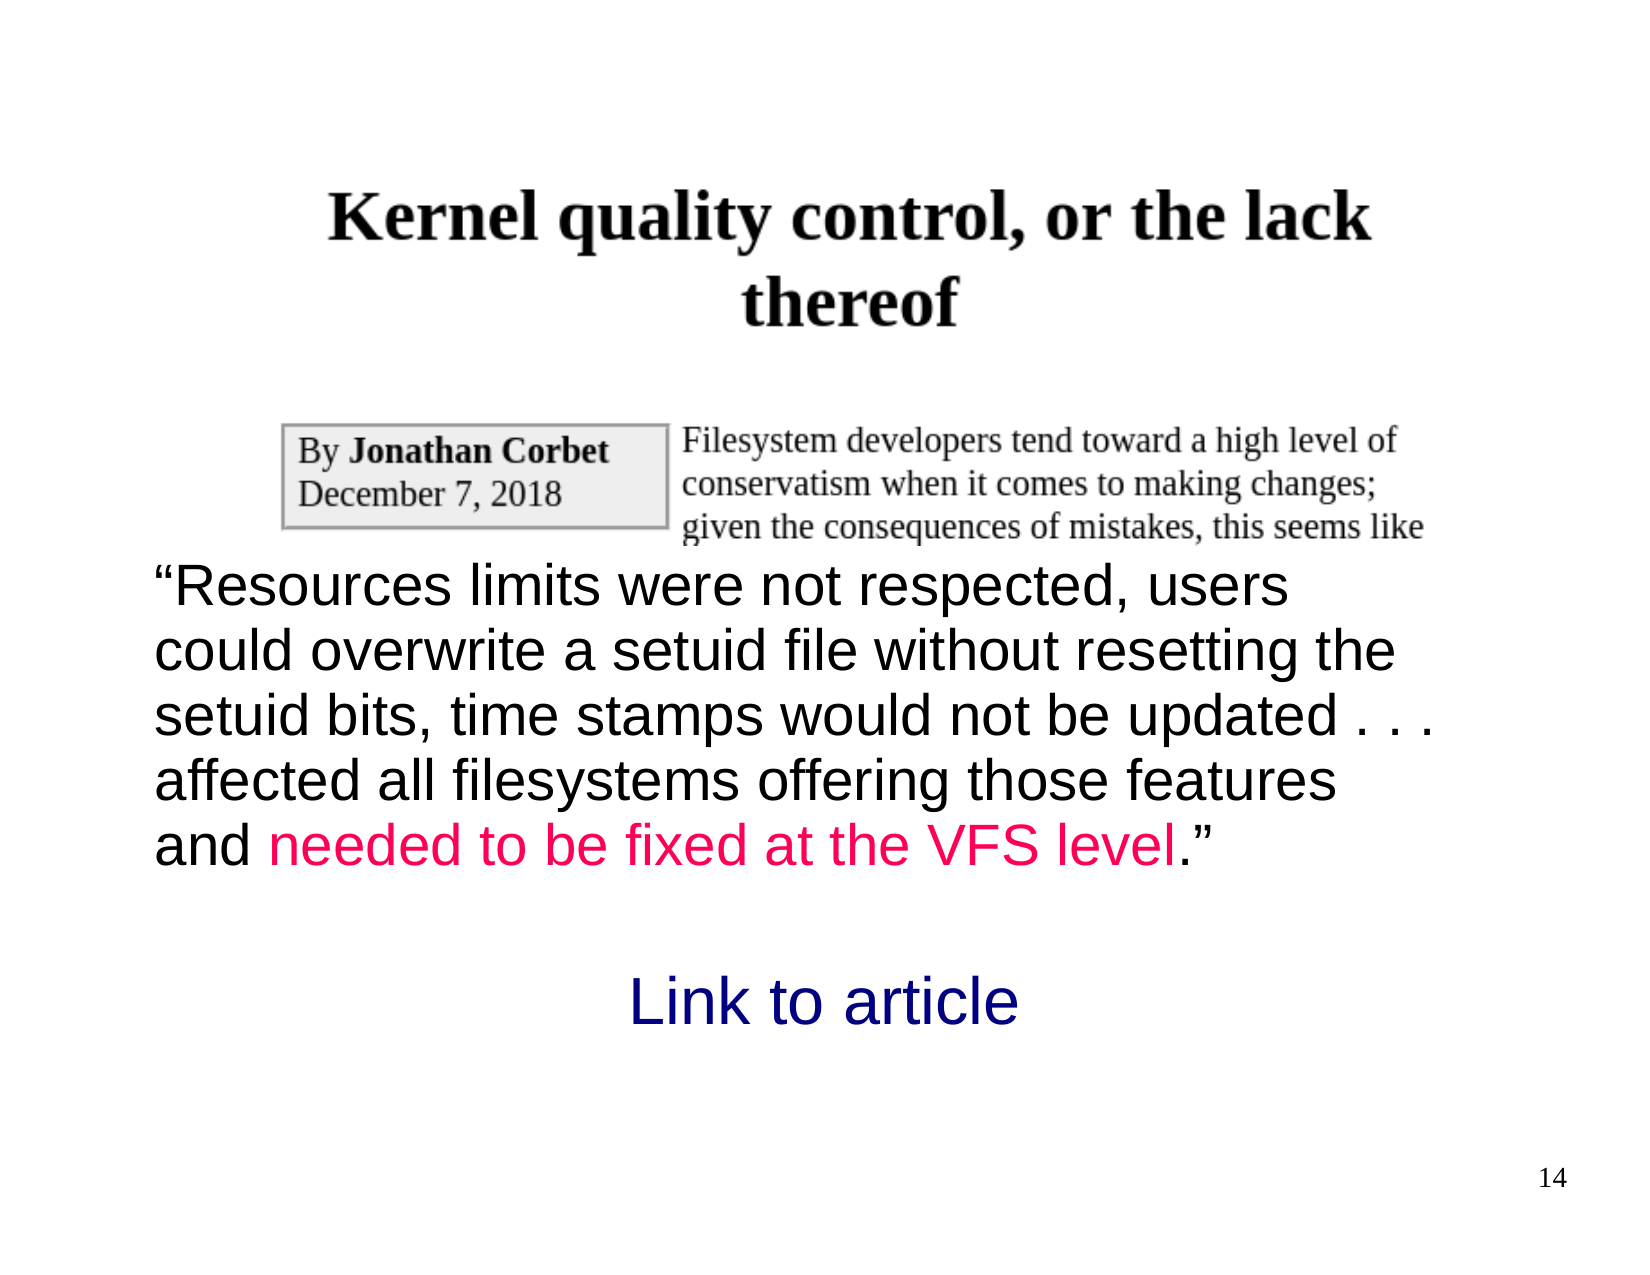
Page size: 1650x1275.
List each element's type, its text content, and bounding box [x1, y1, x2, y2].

text_box Link to article [613, 956, 1037, 1047]
picture [269, 170, 1458, 545]
text_box “Resources limits were not respected, users could overwrite a setuid file without resetting the setuid bits, time stamps would not be updated . . . affected all filesystems offering those features and needed to be fixed at the VFS level.” [139, 545, 1458, 886]
